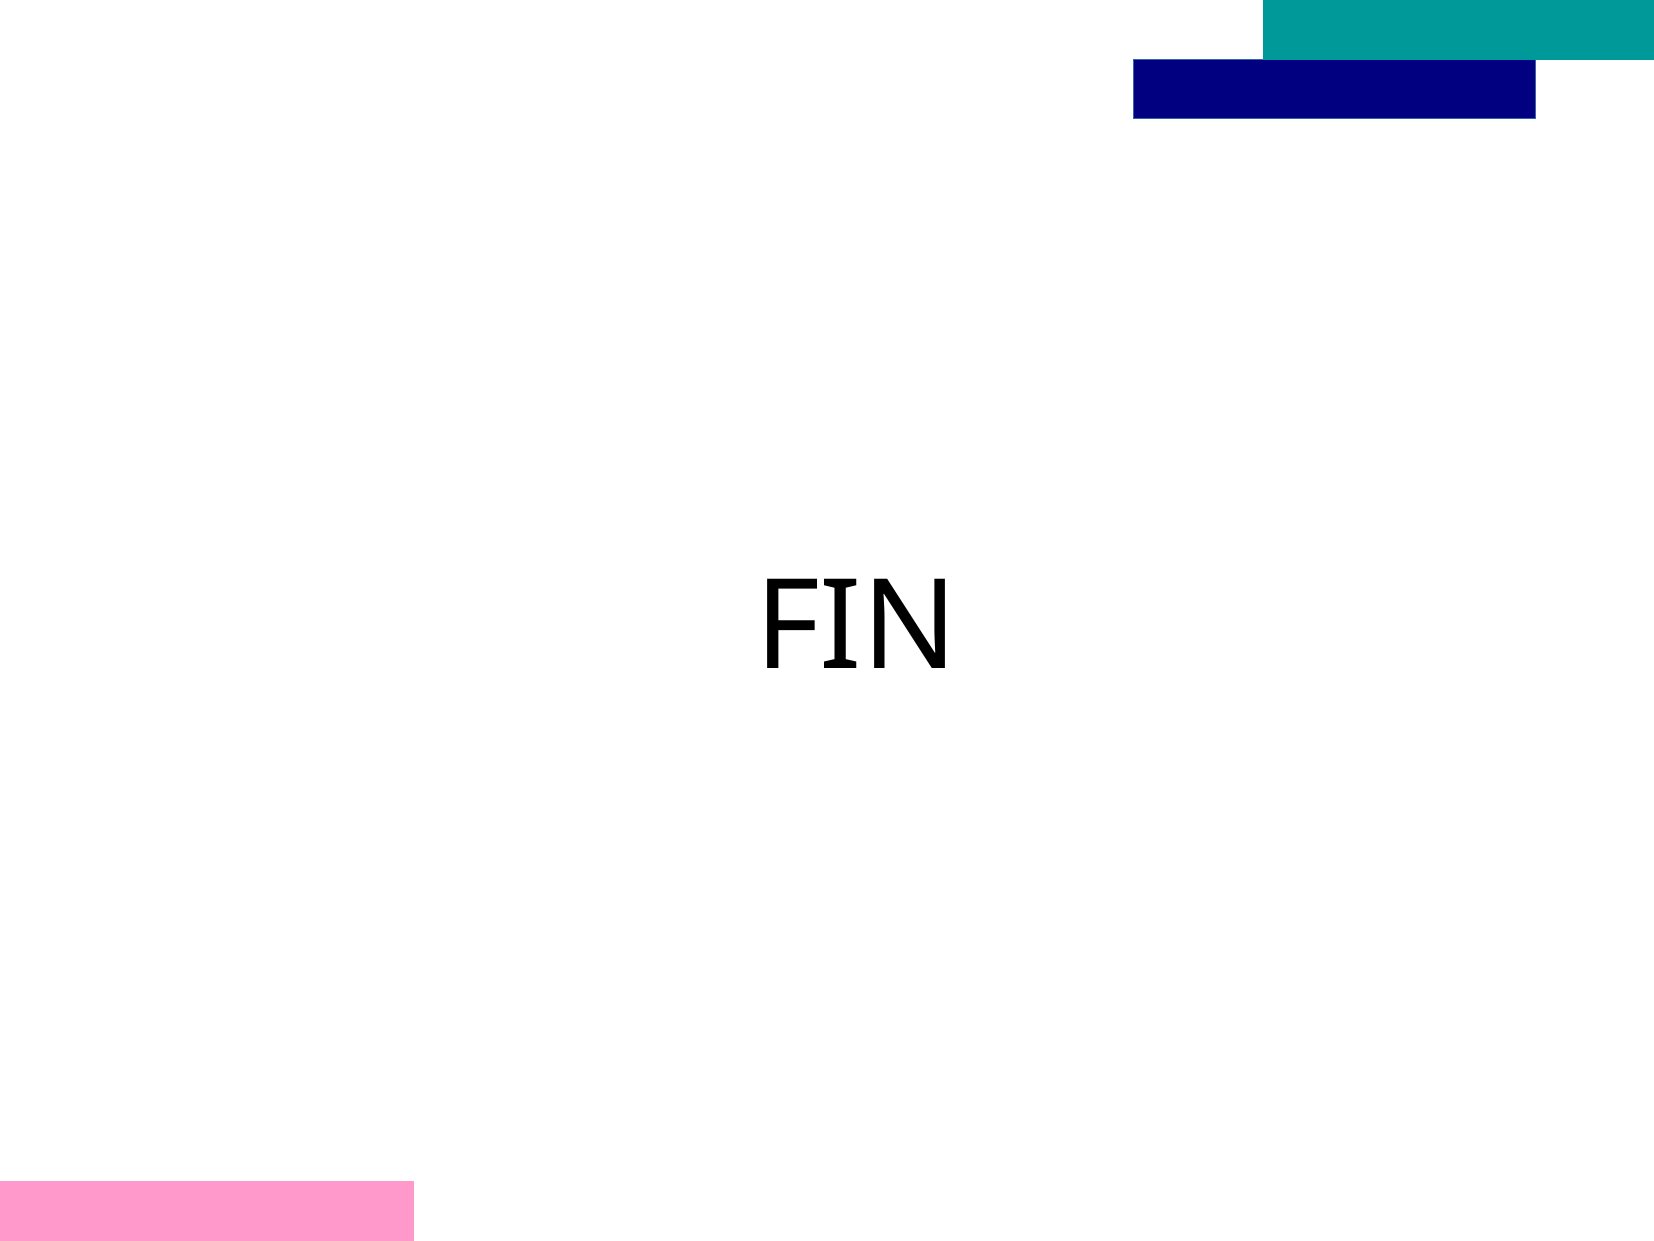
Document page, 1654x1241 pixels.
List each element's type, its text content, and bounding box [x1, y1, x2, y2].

text_box FIN [342, 527, 1371, 709]
text_box [1133, 0, 1654, 119]
text_box [0, 1181, 414, 1241]
